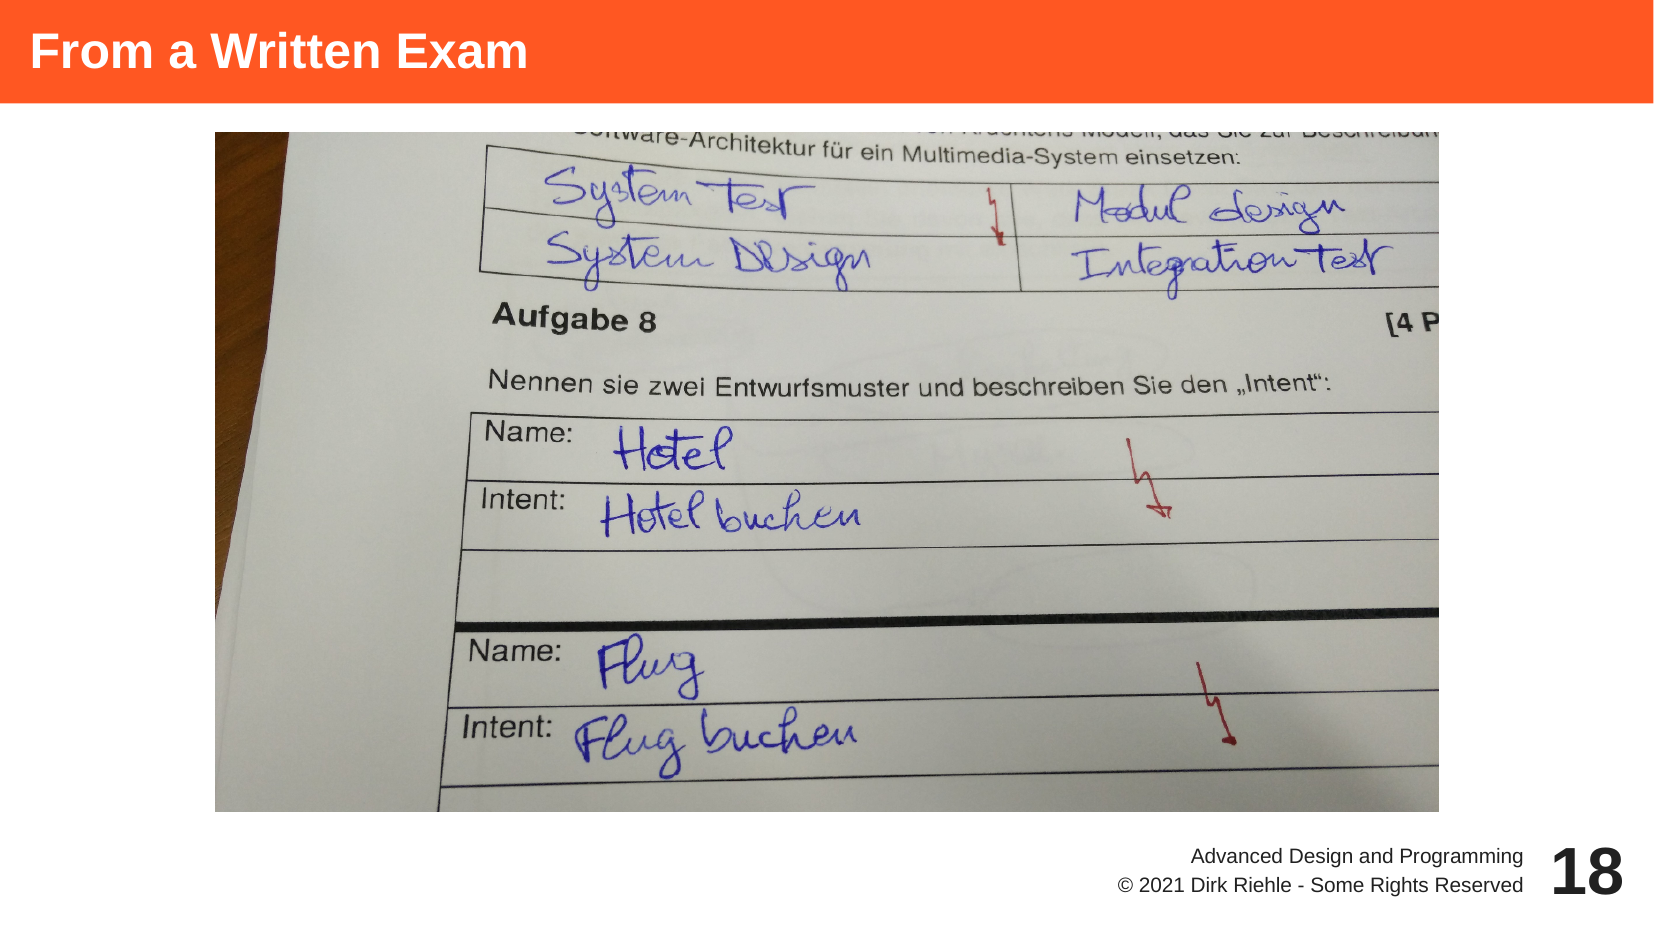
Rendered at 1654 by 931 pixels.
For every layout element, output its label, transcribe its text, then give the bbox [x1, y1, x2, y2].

title From a Written Exam [0, 0, 1654, 104]
picture [215, 132, 1439, 813]
